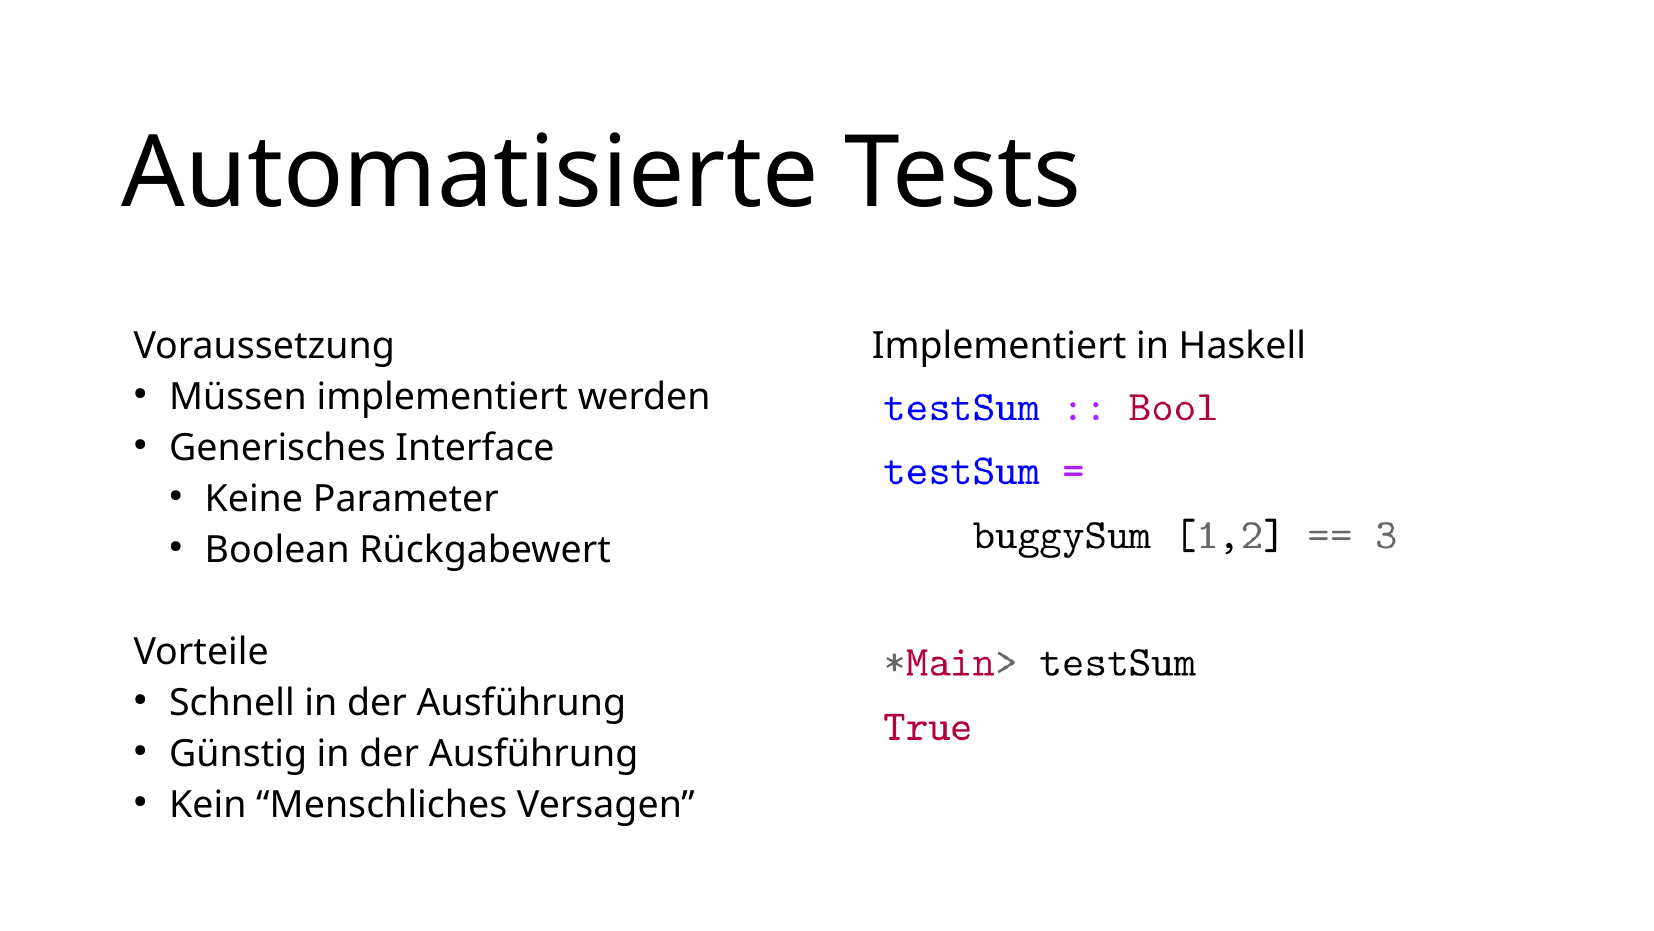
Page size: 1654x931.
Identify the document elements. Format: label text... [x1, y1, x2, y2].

text_box Automatisierte Tests [107, 92, 1536, 380]
picture [872, 379, 1418, 757]
text_box Voraussetzung Implementiert in Haskell Müssen implementiert werden Generisches Interface Keine Parameter Boolean Rückgabewert Vorteile Schnell in der Ausführung Günstig in der Ausführung Kein “Menschliches Versagen” [118, 310, 1371, 887]
